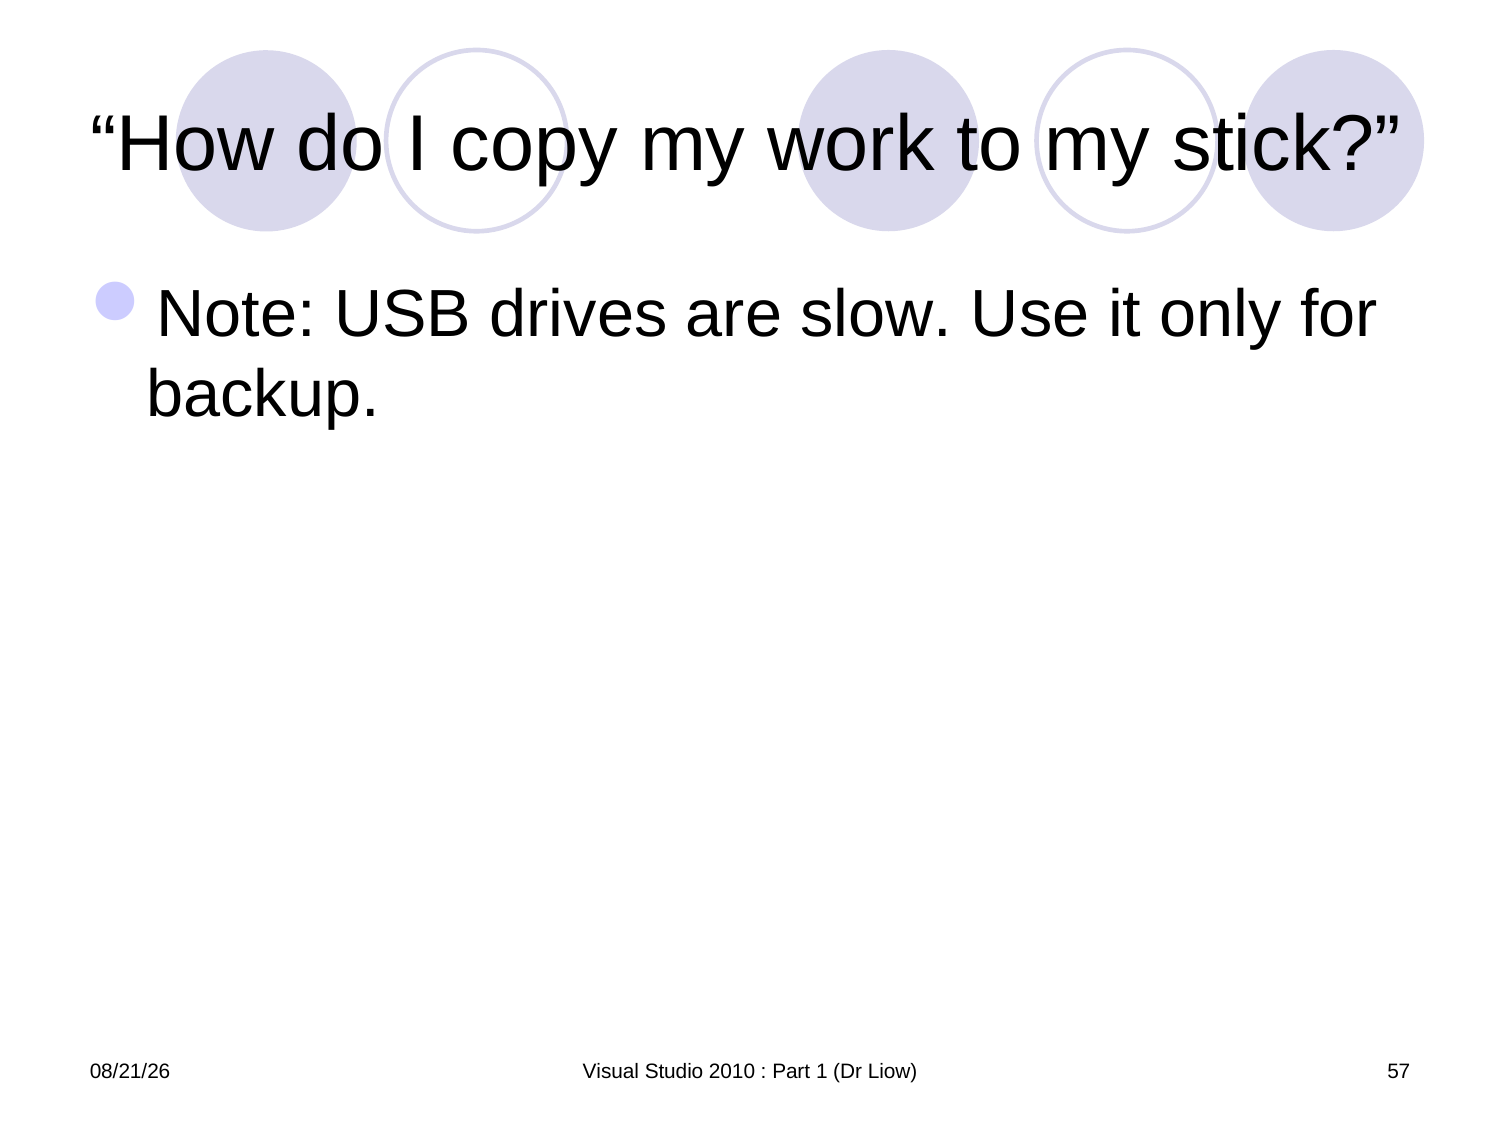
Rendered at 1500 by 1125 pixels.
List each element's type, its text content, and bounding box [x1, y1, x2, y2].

text_box 08/22/12 [74, 1049, 426, 1101]
list Note: USB drives are slow. Use it only for backup. [75, 262, 1426, 1006]
title “How do I copy my work to my stick?” [75, 45, 1426, 233]
text_box <number> [1074, 1049, 1426, 1101]
text_box Visual Studio 2010 : Part 1 (Dr Liow) [512, 1049, 988, 1101]
